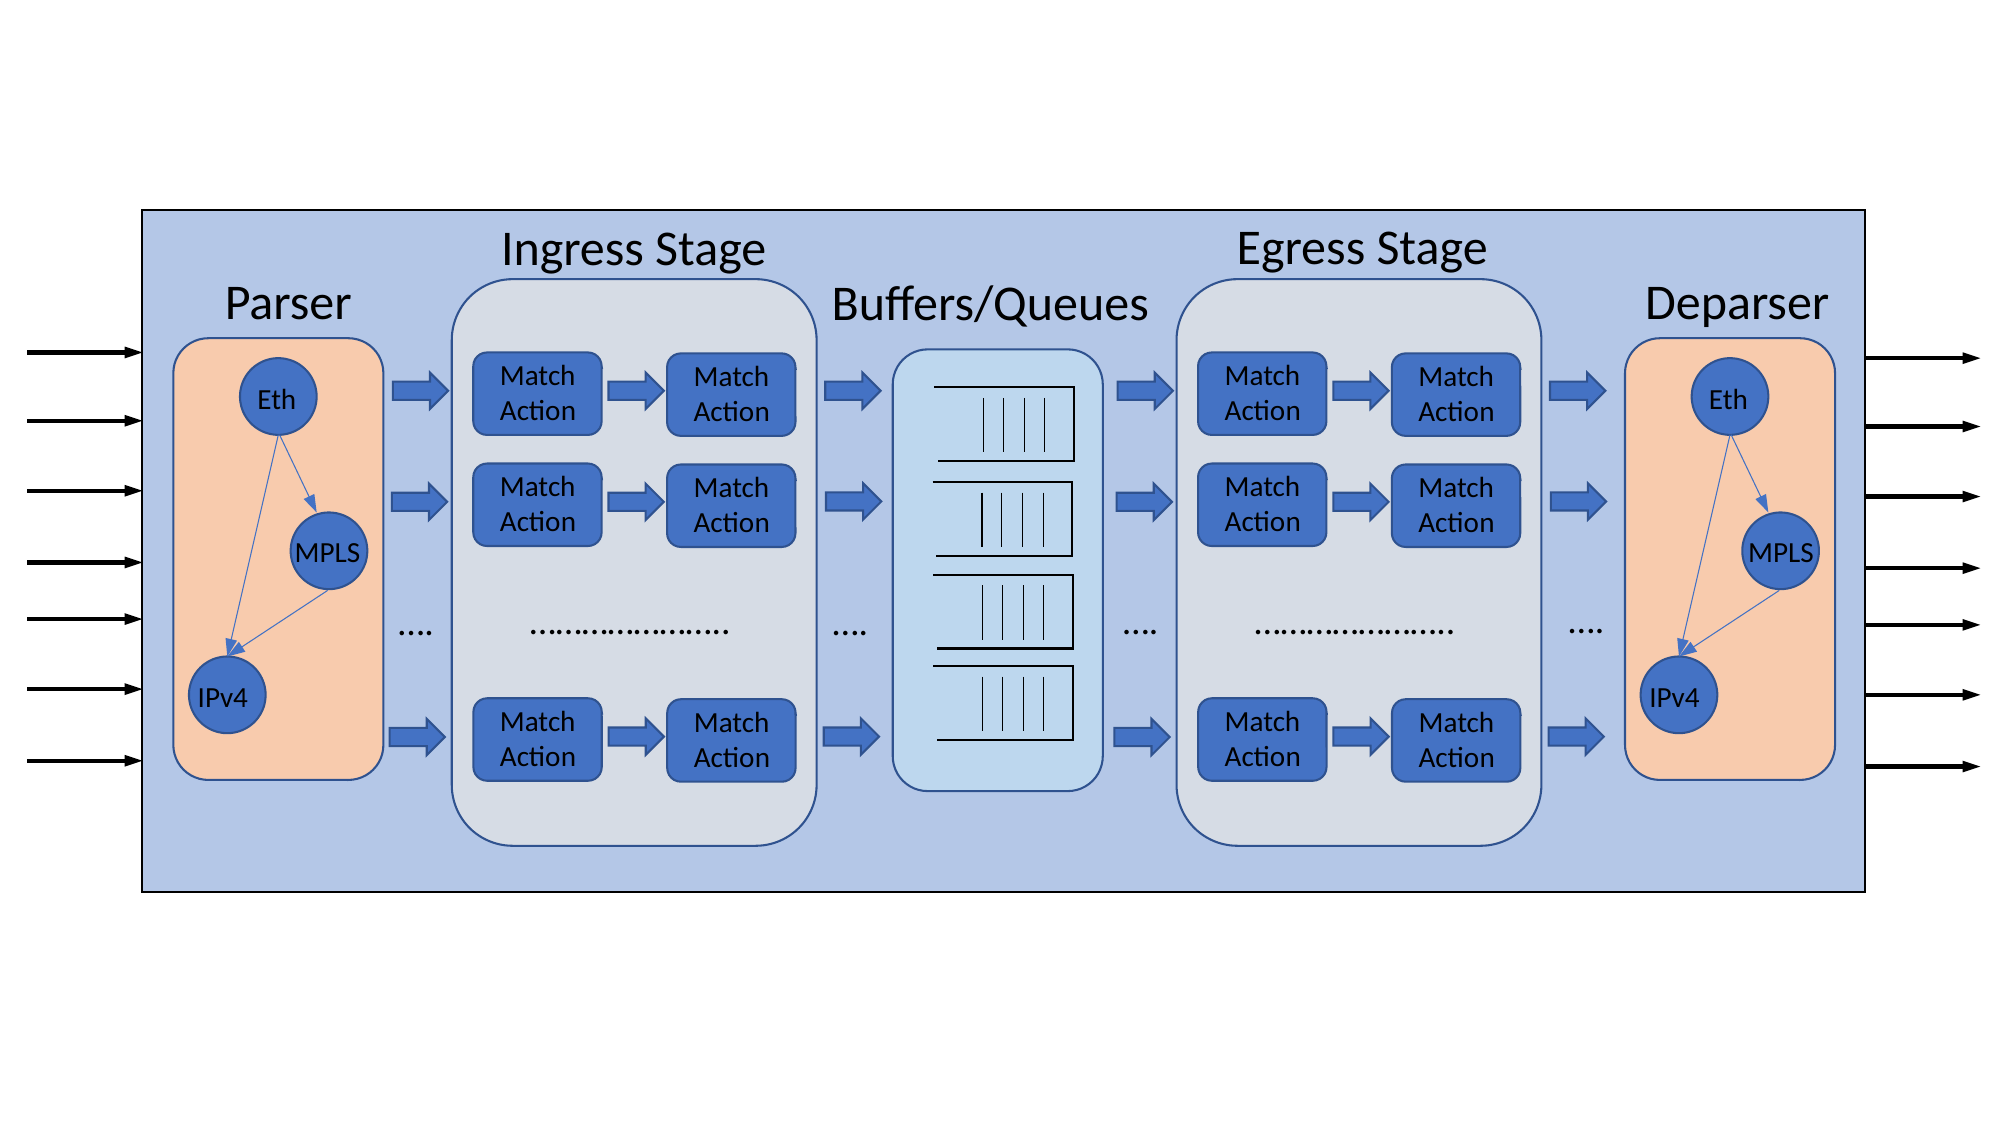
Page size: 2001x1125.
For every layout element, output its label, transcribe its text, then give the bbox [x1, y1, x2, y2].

text_box ………………….. [1352, 589, 1483, 650]
text_box …. [1553, 589, 1797, 650]
text_box IPv4 [182, 671, 315, 722]
text_box [142, 210, 1865, 892]
text_box Match Action [678, 350, 801, 436]
text_box Match Action [1209, 460, 1331, 546]
text_box Match Action [1403, 695, 1525, 782]
text_box Match Action [1209, 349, 1331, 435]
text_box …. [1108, 589, 1352, 650]
text_box …. [817, 590, 892, 651]
text_box …. [383, 590, 627, 652]
text_box Match Action [484, 694, 607, 781]
text_box IPv4 [1634, 671, 1767, 722]
text_box Match Action [1403, 350, 1525, 436]
text_box Ingress Stage [485, 208, 827, 284]
text_box MPLS [1733, 525, 1866, 577]
text_box Parser [209, 262, 449, 338]
text_box Match Action [484, 349, 607, 435]
text_box Eth [1693, 372, 1826, 424]
text_box Deparser [1630, 262, 1869, 338]
text_box Match Action [1403, 461, 1525, 547]
text_box Match Action [1209, 694, 1332, 781]
text_box MPLS [279, 525, 412, 577]
text_box Match Action [678, 695, 801, 782]
text_box Eth [242, 372, 375, 424]
text_box ………………….. [514, 589, 758, 650]
text_box Egress Stage [1221, 206, 1563, 283]
text_box Match Action [678, 461, 801, 547]
text_box Buffers/Queues [816, 263, 1184, 339]
text_box Match Action [484, 460, 607, 546]
